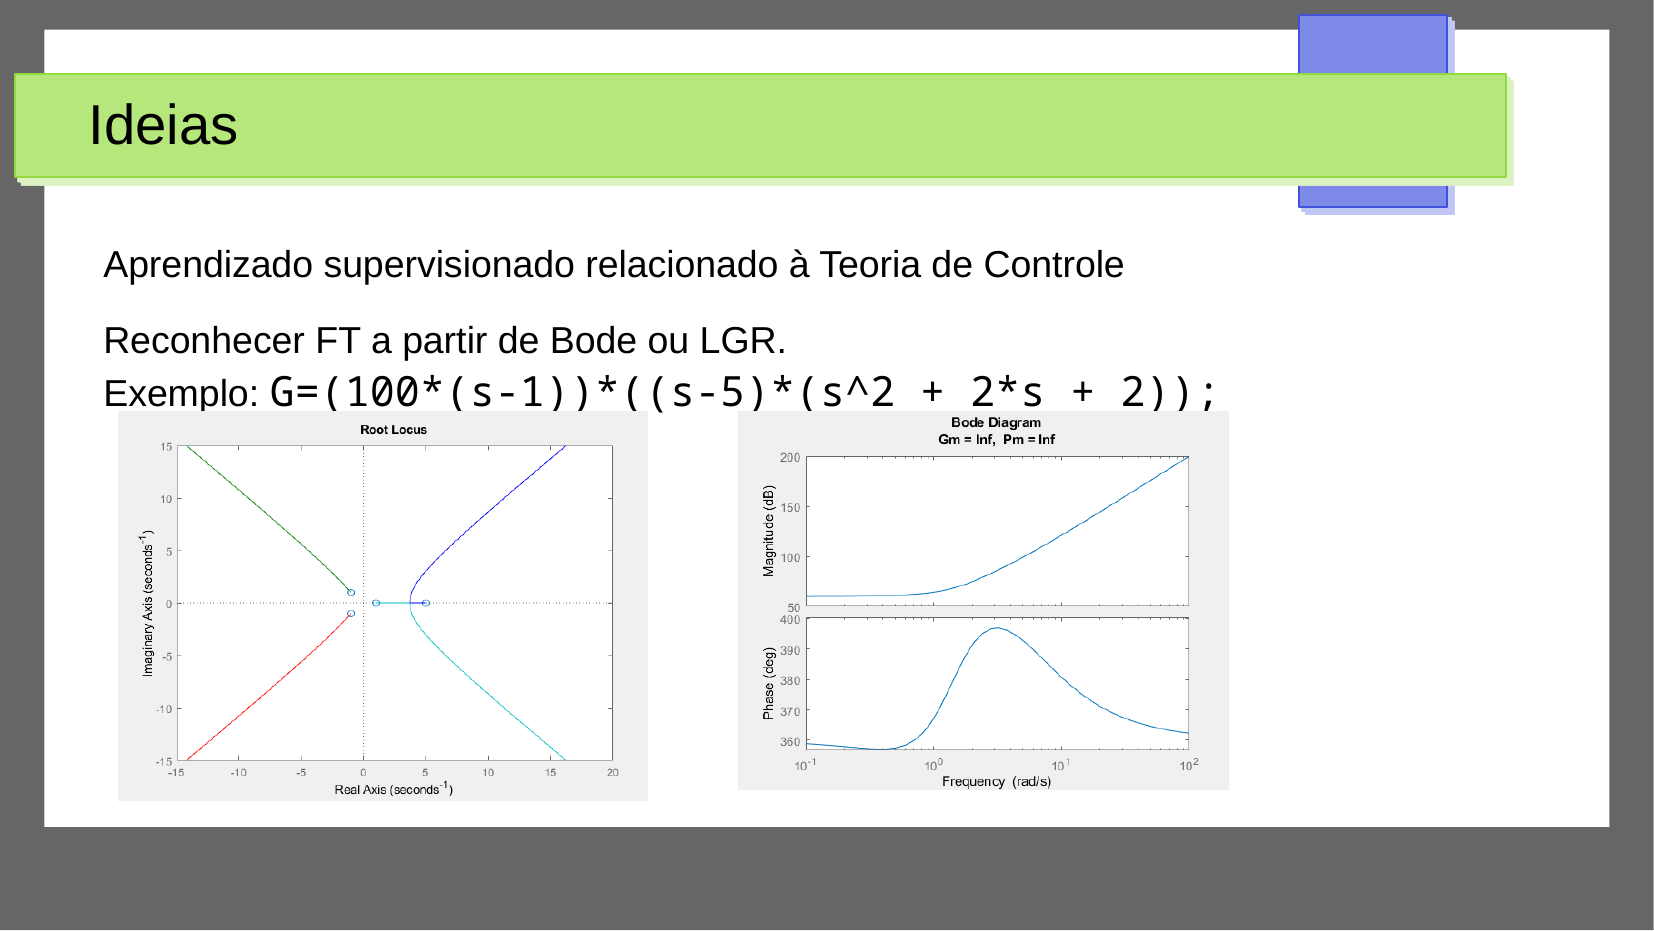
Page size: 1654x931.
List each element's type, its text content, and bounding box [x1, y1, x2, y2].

title Ideias [88, 73, 1506, 178]
text_box Reconhecer FT a partir de Bode ou LGR. Exemplo: G=(100*(s-1))*((s-5)*(s^2 + 2*s + 2)); [88, 311, 1506, 414]
picture [118, 411, 648, 801]
picture [738, 411, 1229, 790]
text_box Aprendizado supervisionado relacionado à Teoria de Controle [88, 236, 1241, 294]
